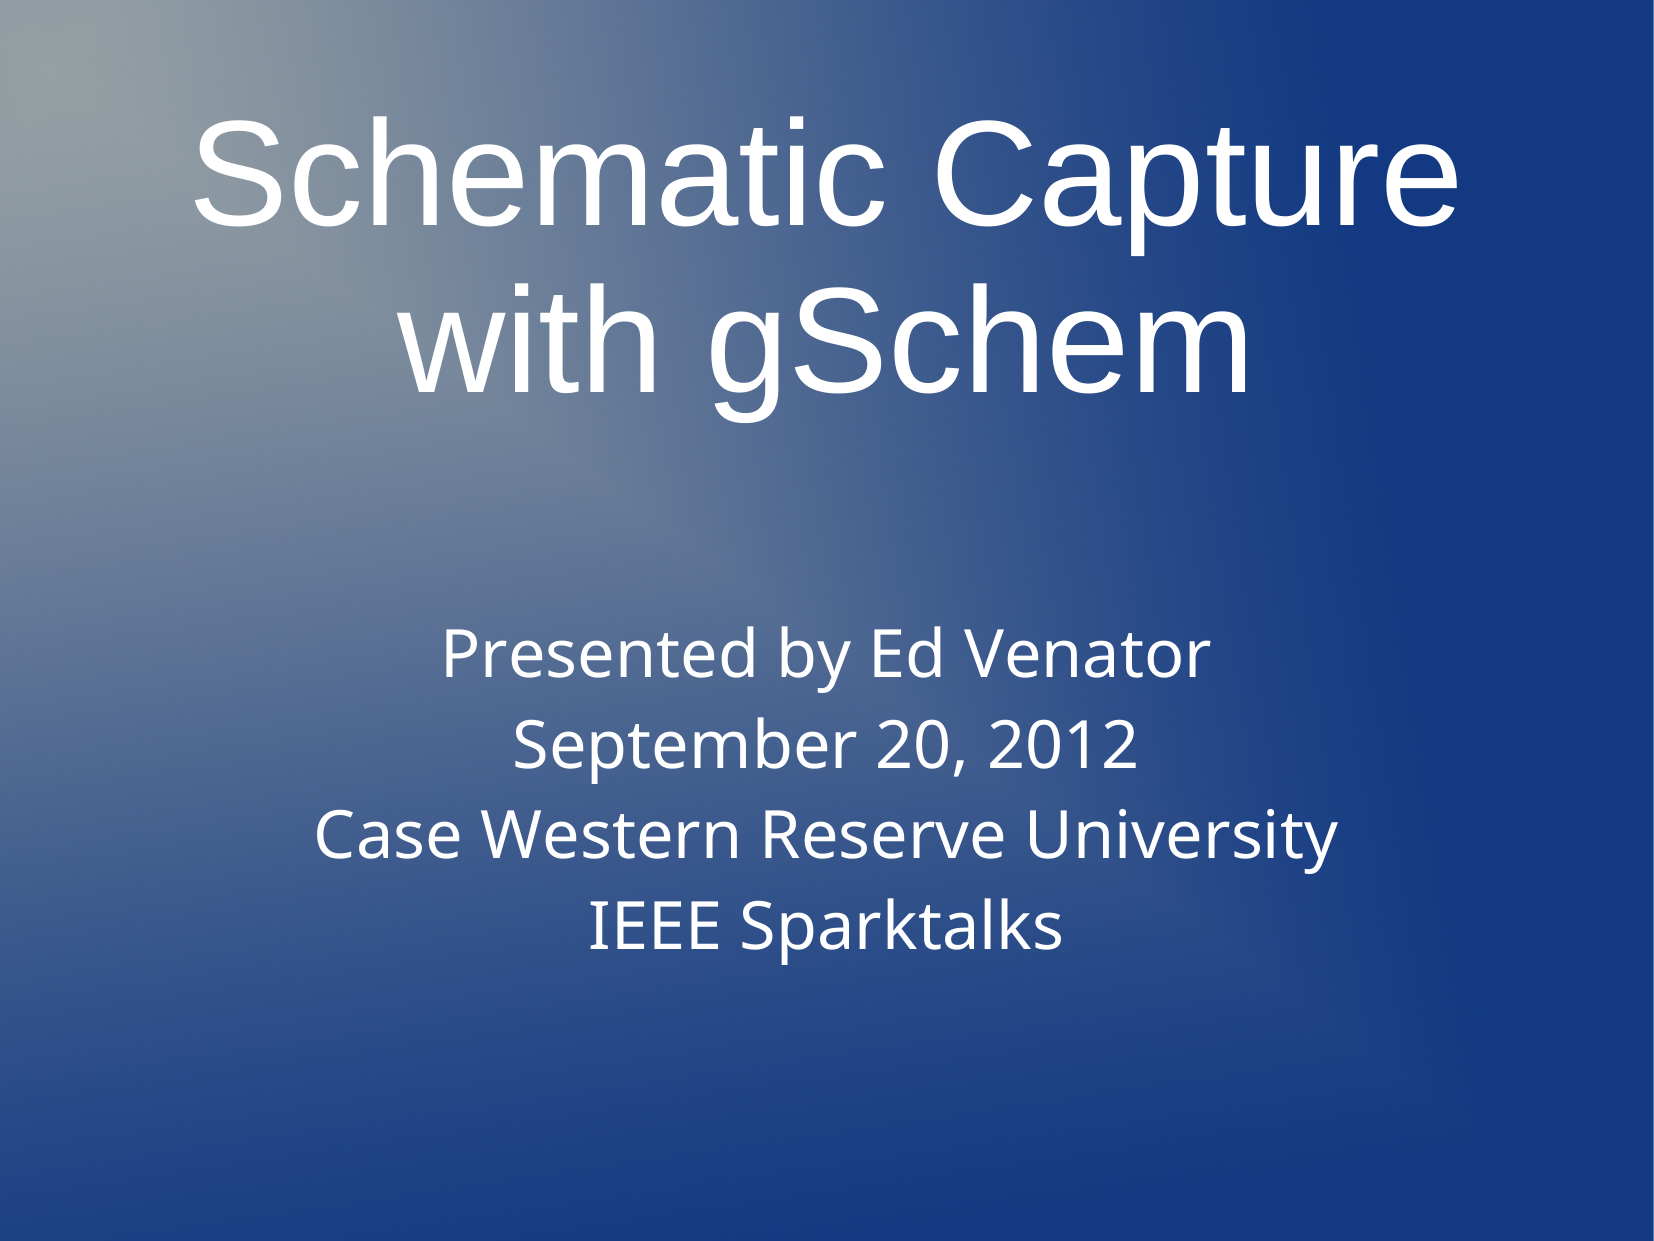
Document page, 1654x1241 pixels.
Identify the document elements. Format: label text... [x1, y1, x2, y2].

picture [0, 0, 1654, 1241]
subtitle Schematic Capture with gSchem Presented by Ed Venator September 20, 2012 Case Western Reserve University IEEE Sparktalks [82, 49, 1571, 1010]
